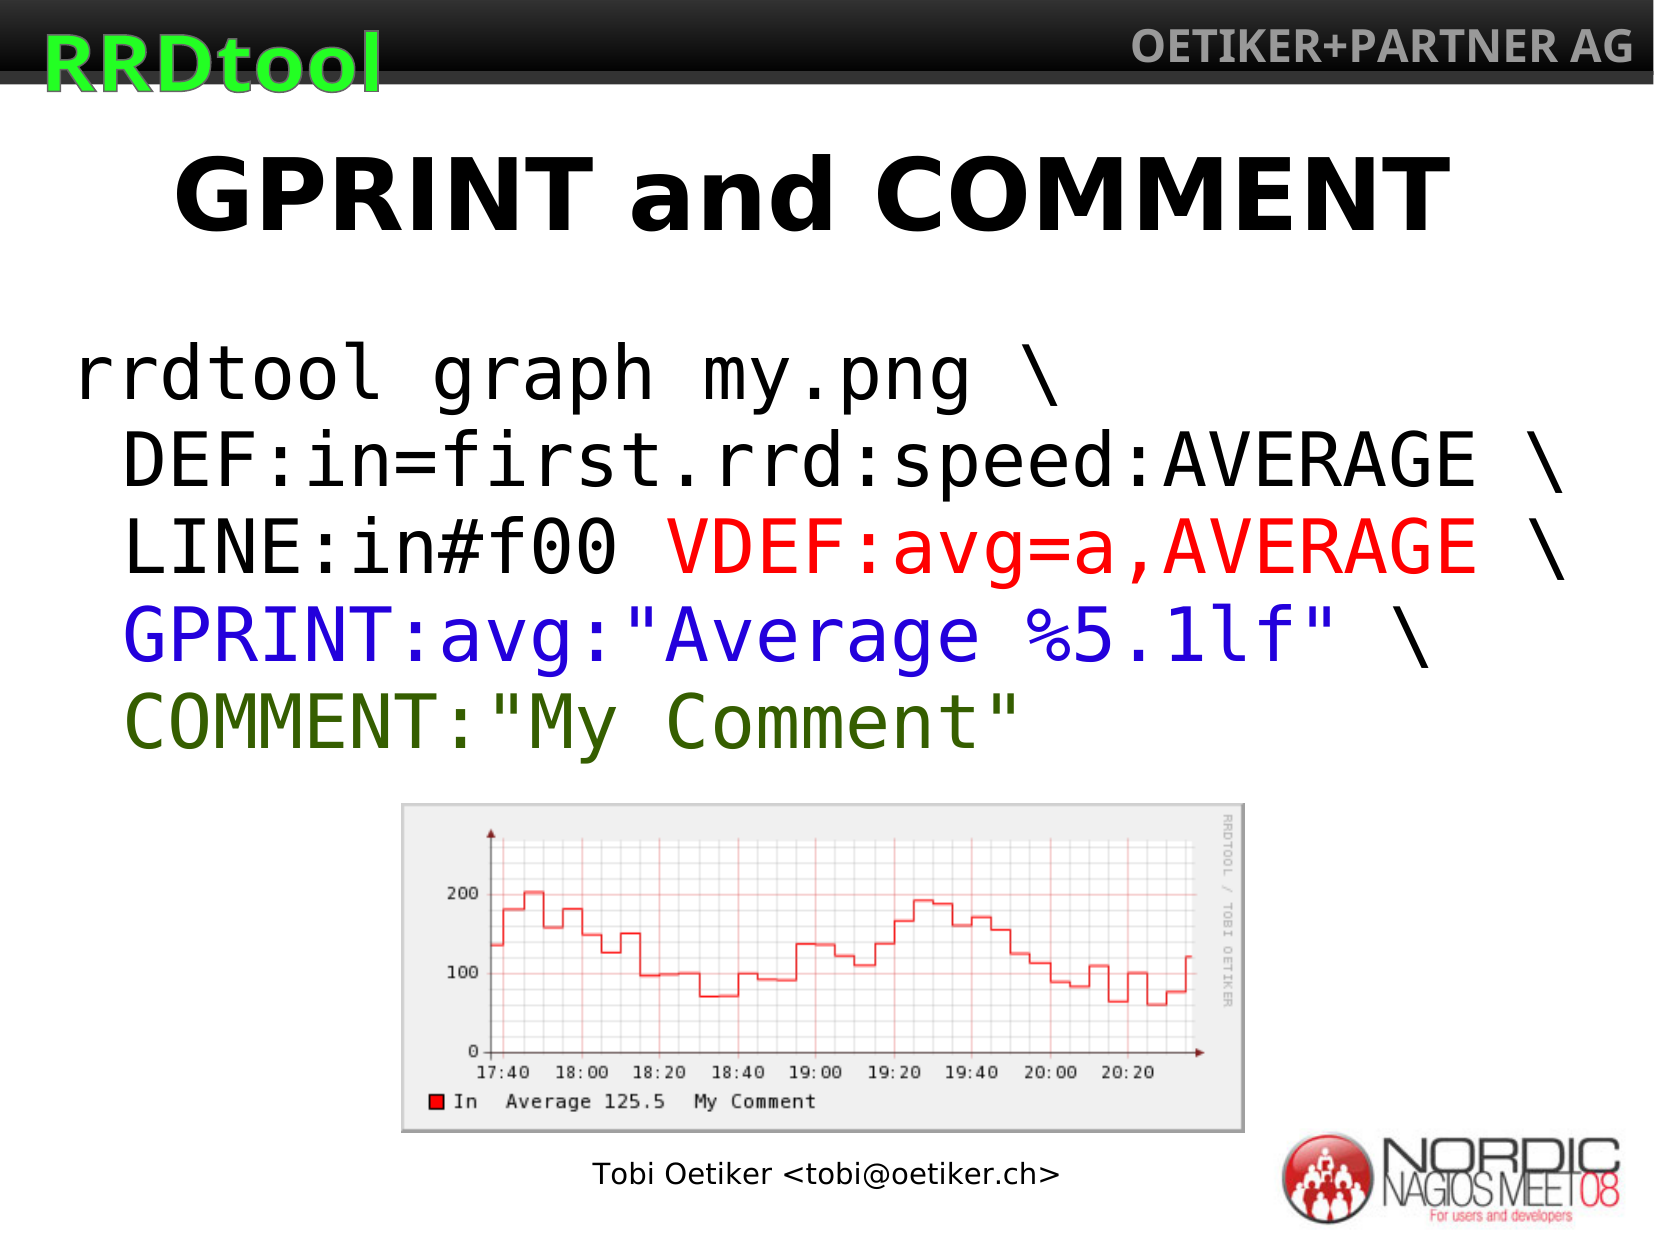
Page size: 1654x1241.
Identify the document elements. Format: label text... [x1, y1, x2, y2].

picture [1262, 1116, 1654, 1241]
title GPRINT and COMMENT [43, 137, 1582, 287]
list rrdtool graph my.png \ DEF:in=first.rrd:speed:AVERAGE \ LINE:in#f00 VDEF:avg=a,AVERAGE \ GPRINT:avg:"Average %5.1lf" \ COMMENT:"My Comment" [51, 329, 1571, 1099]
picture [401, 803, 1245, 1133]
